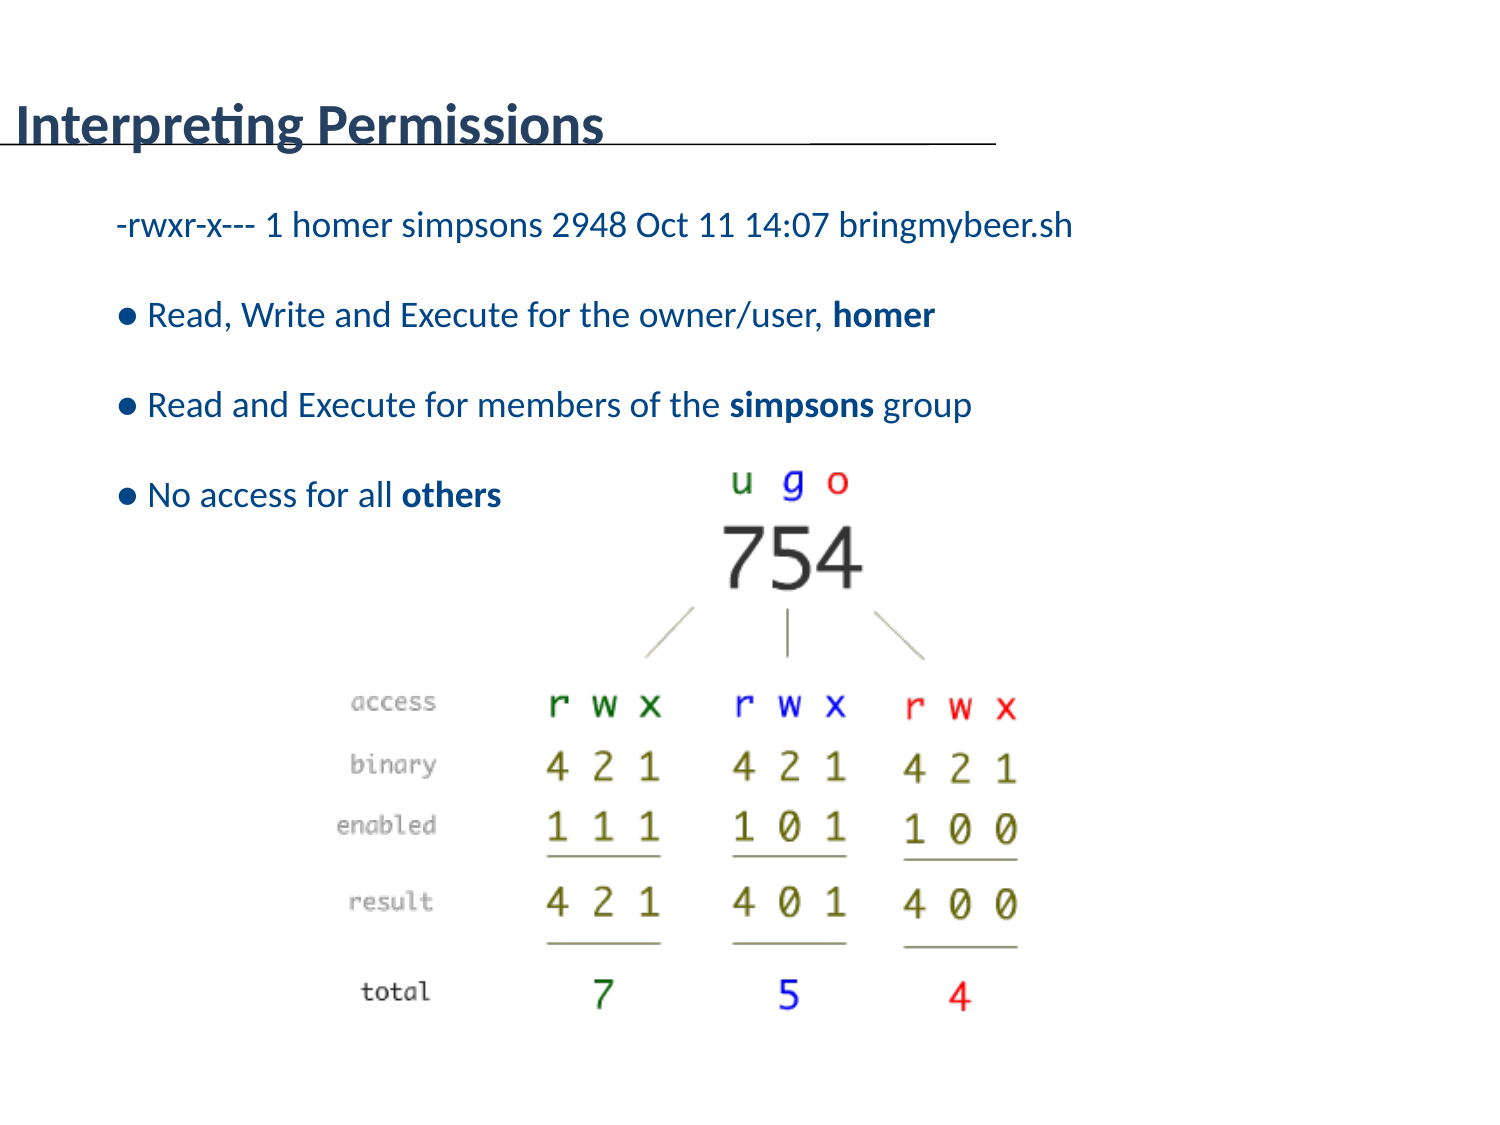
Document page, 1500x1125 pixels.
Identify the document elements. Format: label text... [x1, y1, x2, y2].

text_box -rwxr-x--- 1 homer simpsons 2948 Oct 11 14:07 bringmybeer.sh ● Read, Write and Execute for the owner/user, homer ● Read and Execute for members of the simpsons group ● No access for all others [101, 147, 1482, 523]
picture [326, 445, 1028, 1034]
text_box Interpreting Permissions [0, 79, 1051, 165]
